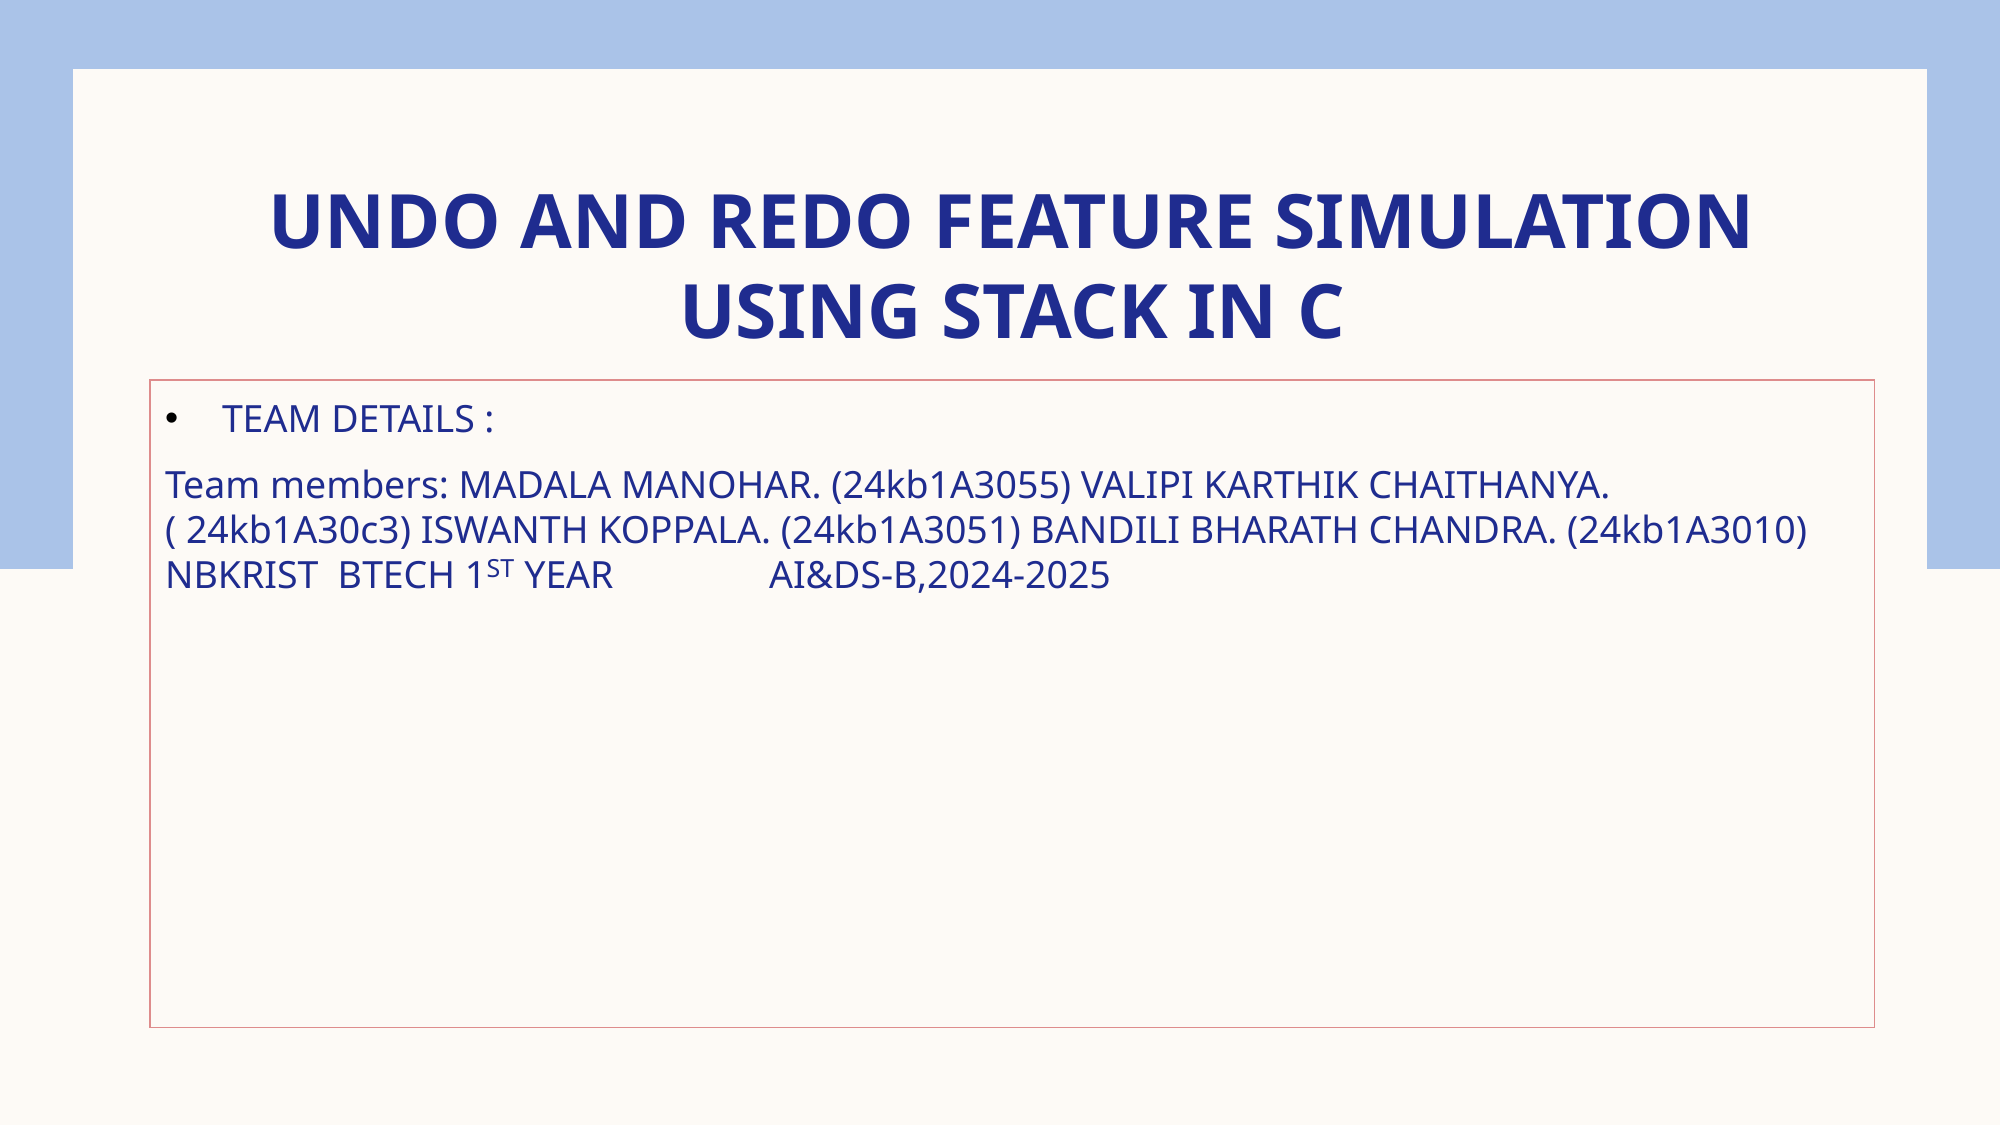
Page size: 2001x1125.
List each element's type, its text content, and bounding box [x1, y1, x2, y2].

title Undo and Redo Feature Simulation using Stack in C [150, 173, 1875, 340]
text_box [457, 474, 1543, 775]
list TEAM DETAILS : Team members: MADALA MANOHAR. (24kb1A3055) VALIPI KARTHIK CHAITHANYA. ( 24kb1A30c3) ISWANTH KOPPALA. (24kb1A3051) BANDILI BHARATH CHANDRA. (24kb1A3010) NBKRIST BTECH 1ST YEAR AI&DS-B,2024-2025 [150, 379, 1875, 1028]
